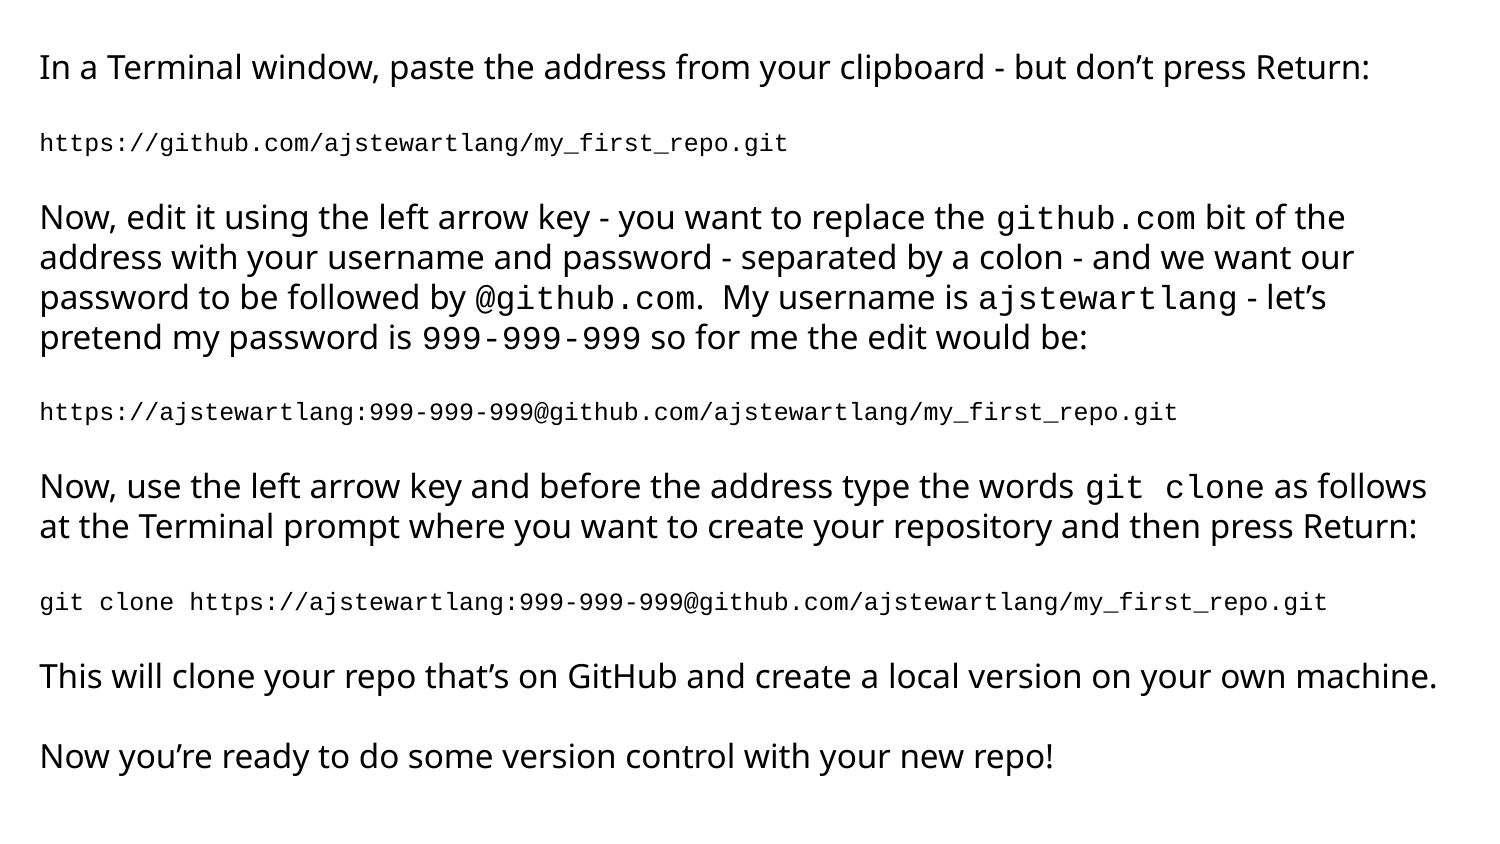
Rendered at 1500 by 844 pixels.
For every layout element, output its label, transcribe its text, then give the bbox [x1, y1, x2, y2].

text_box In a Terminal window, paste the address from your clipboard - but don’t press Return: https://github.com/ajstewartlang/my_first_repo.git Now, edit it using the left arrow key - you want to replace the github.com bit of the address with your username and password - separated by a colon - and we want our password to be followed by @github.com. My username is ajstewartlang - let’s pretend my password is 999-999-999 so for me the edit would be: https://ajstewartlang:999-999-999@github.com/ajstewartlang/my_first_repo.git Now, use the left arrow key and before the address type the words git clone as follows at the Terminal prompt where you want to create your repository and then press Return: git clone https://ajstewartlang:999-999-999@github.com/ajstewartlang/my_first_repo.git This will clone your repo that’s on GitHub and create a local version on your own machine. Now you’re ready to do some version control with your new repo! [24, 31, 1475, 827]
